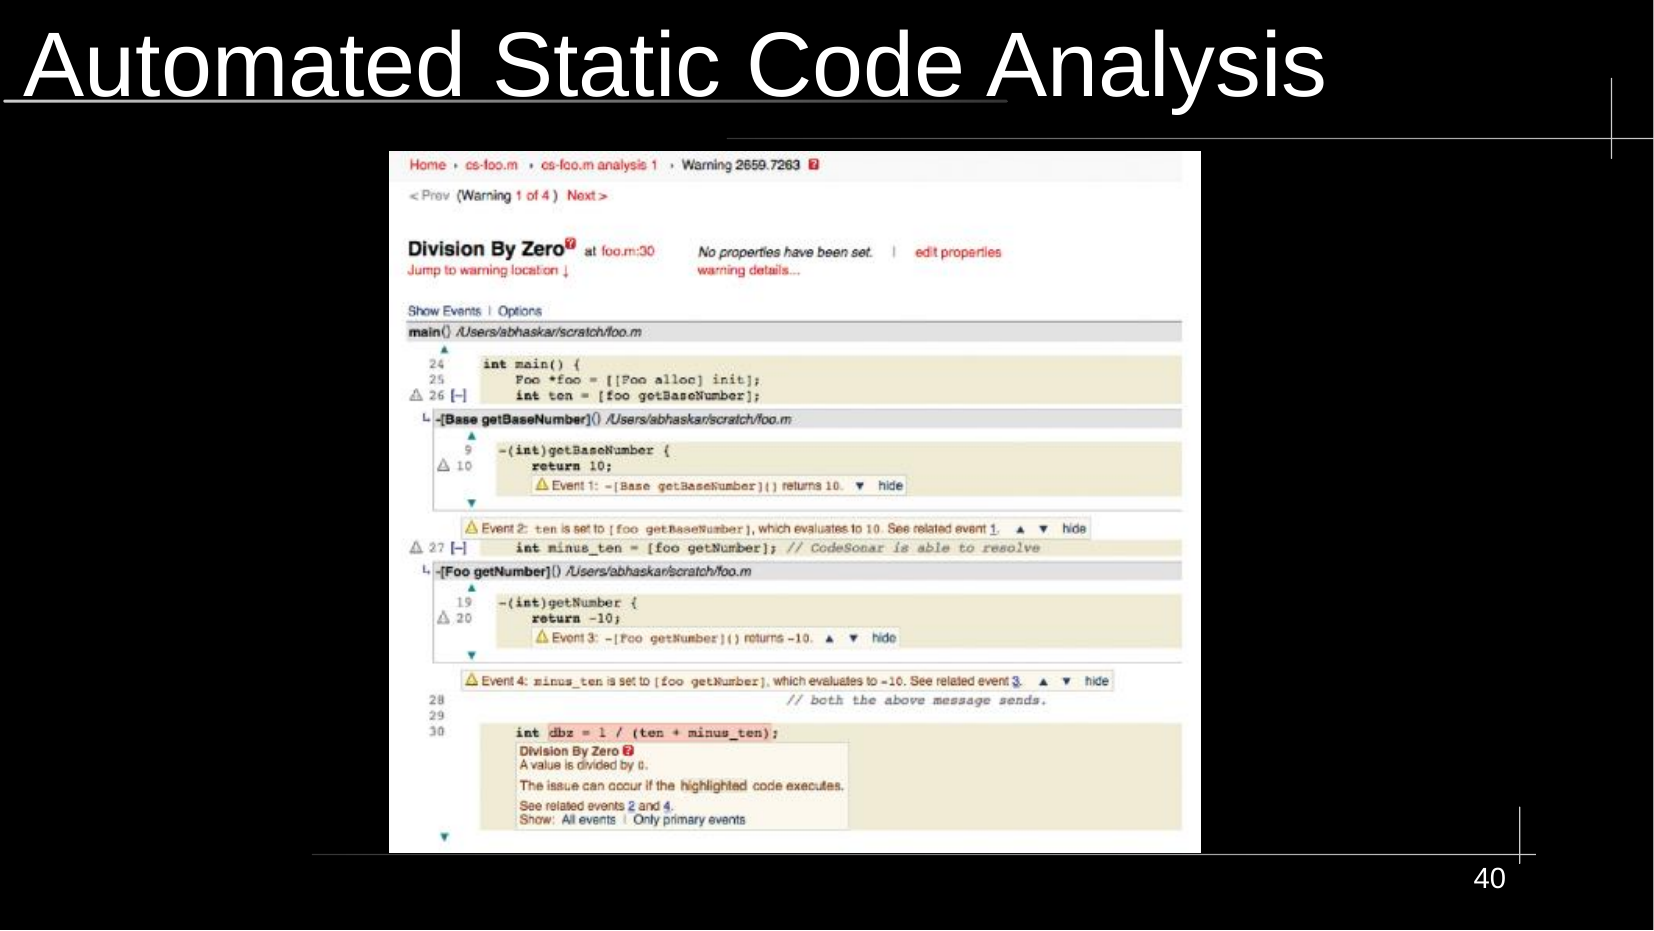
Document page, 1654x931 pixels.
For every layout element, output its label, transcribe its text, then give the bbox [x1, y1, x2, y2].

picture [389, 151, 1201, 853]
title Automated Static Code Analysis [23, 11, 1589, 119]
